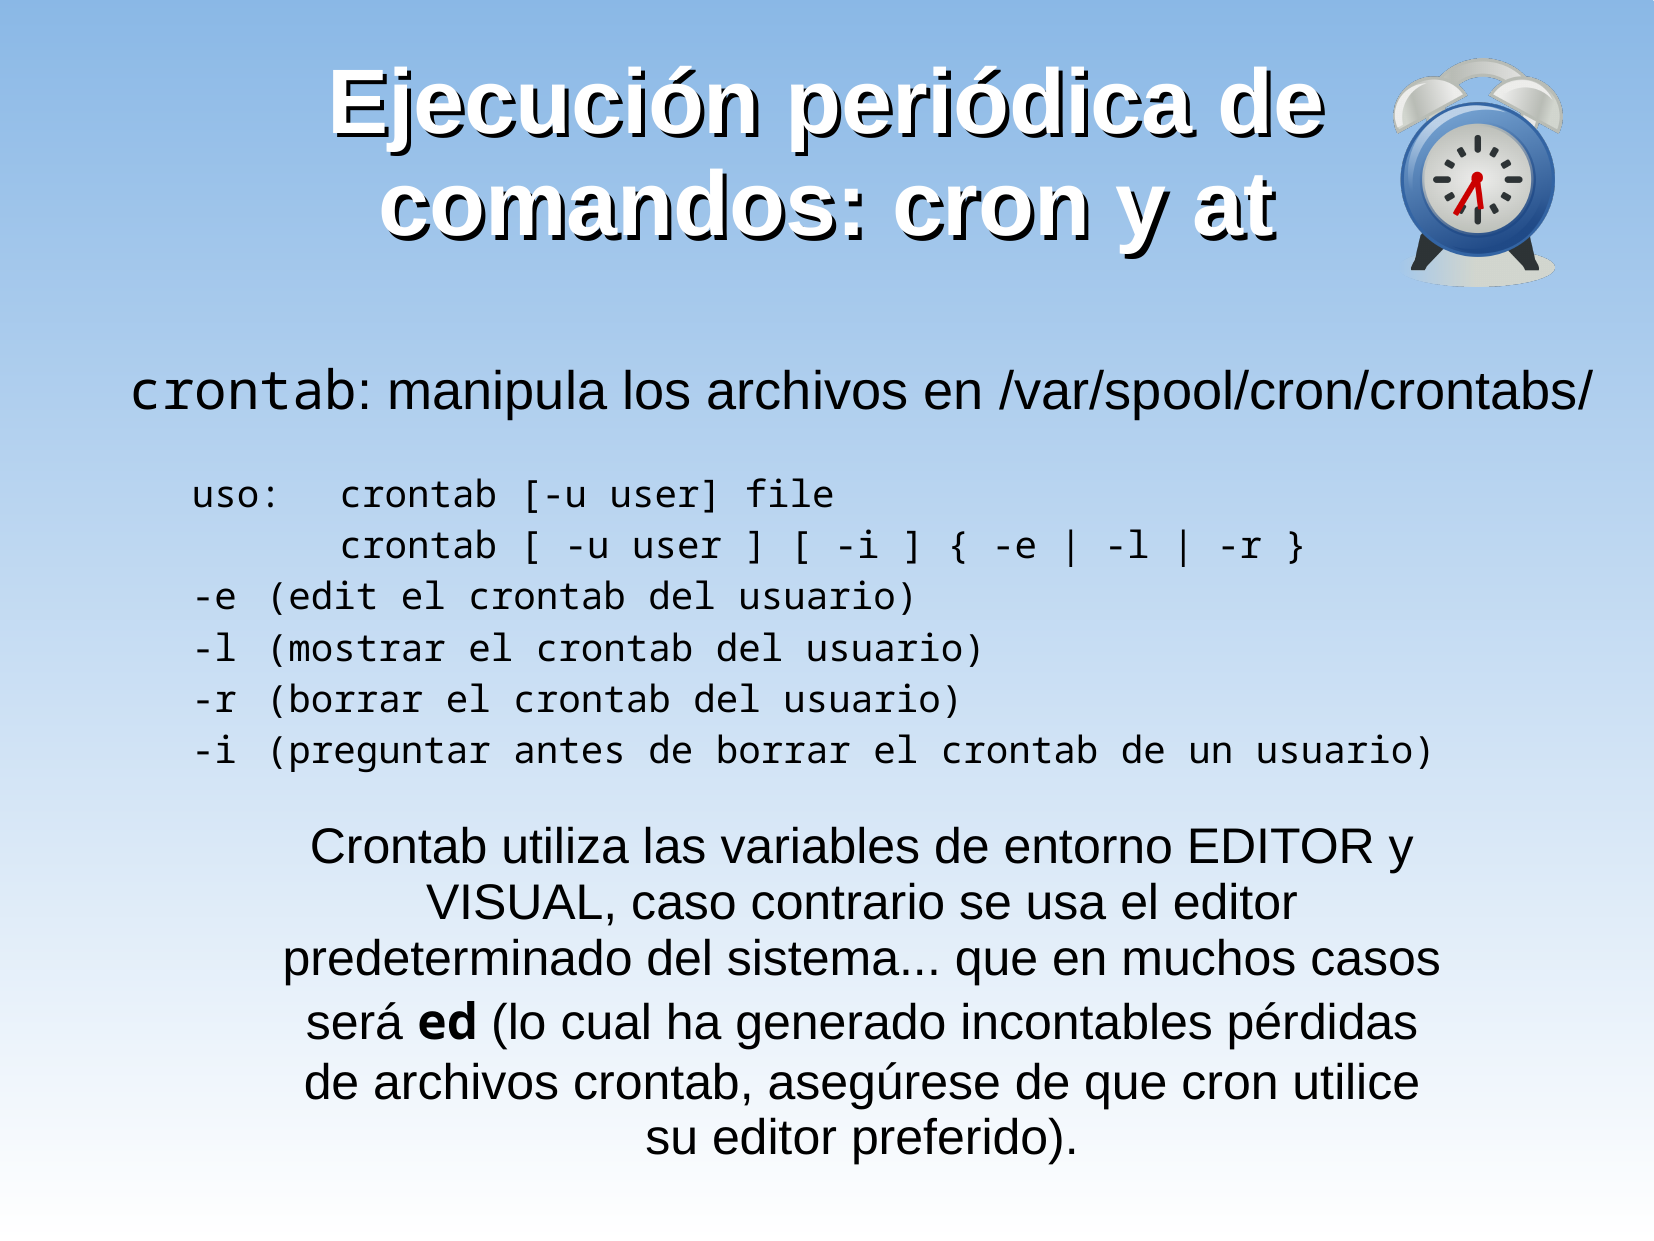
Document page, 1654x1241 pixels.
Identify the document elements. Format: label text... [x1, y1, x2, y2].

text_box uso: crontab [-u user] file crontab [ -u user ] [ -i ] { -e | -l | -r } -e (edit el crontab del usuario) -l (mostrar el crontab del usuario) -r (borrar el crontab del usuario) -i (preguntar antes de borrar el crontab de un usuario) [177, 460, 1536, 1241]
list Crontab utiliza las variables de entorno EDITOR y VISUAL, caso contrario se usa el editor predeterminado del sistema... que en muchos casos será ed (lo cual ha generado incontables pérdidas de archivos crontab, asegúrese de que cron utilice su editor preferido). [203, 818, 1450, 1217]
picture [1393, 58, 1563, 287]
list crontab: manipula los archivos en /var/spool/cron/crontabs/ [53, 351, 1601, 438]
list [129, 438, 1524, 842]
title Ejecución periódica de comandos: cron y at [82, 49, 1571, 257]
